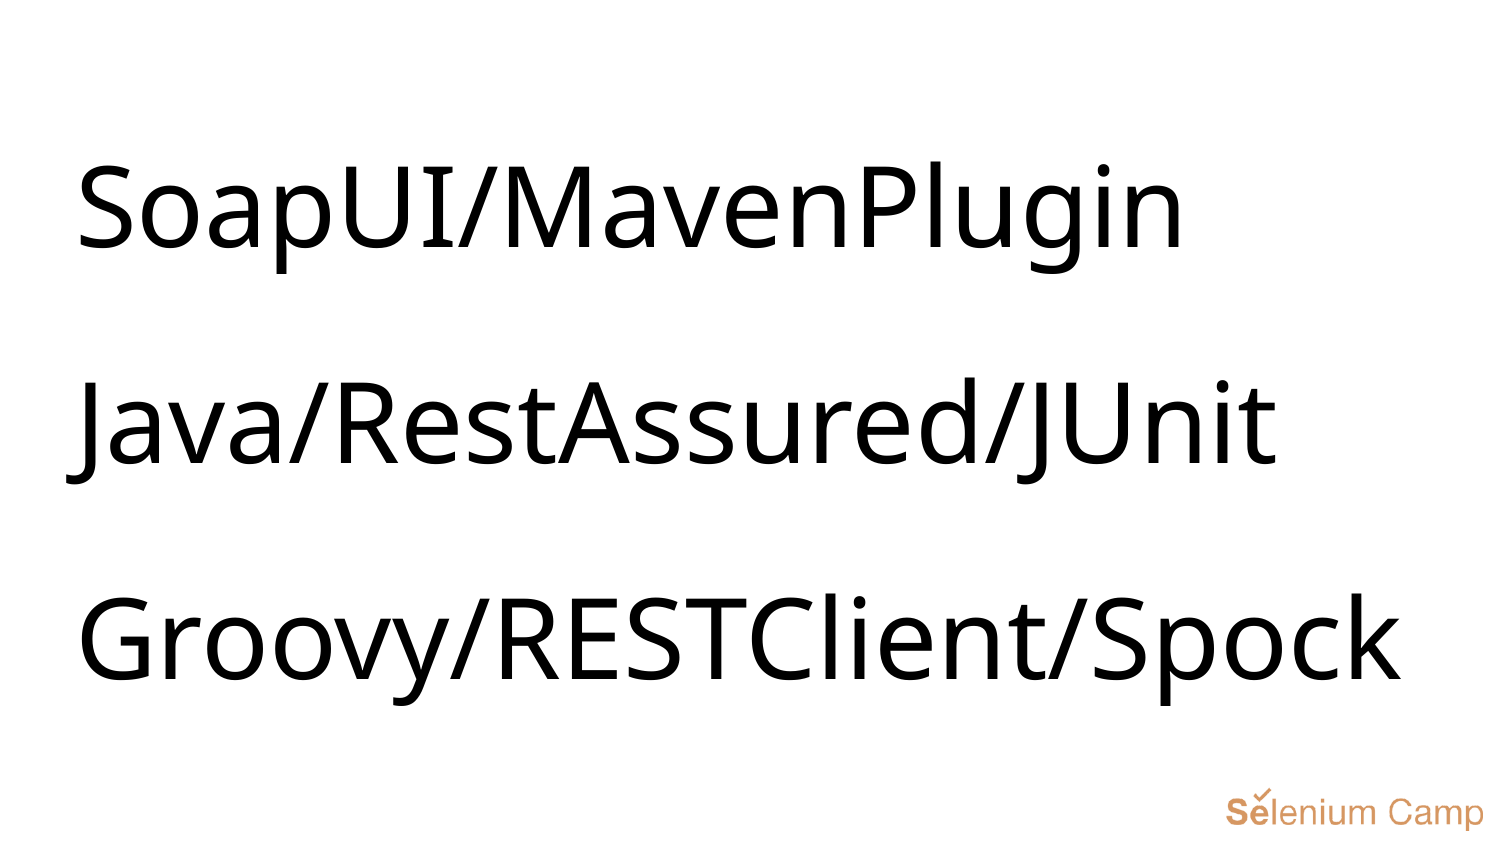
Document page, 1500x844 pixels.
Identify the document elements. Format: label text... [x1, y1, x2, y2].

picture [1226, 787, 1483, 831]
list SoapUI/MavenPlugin Java/RestAssured/JUnit Groovy/RESTClient/Spock [60, 60, 1441, 781]
